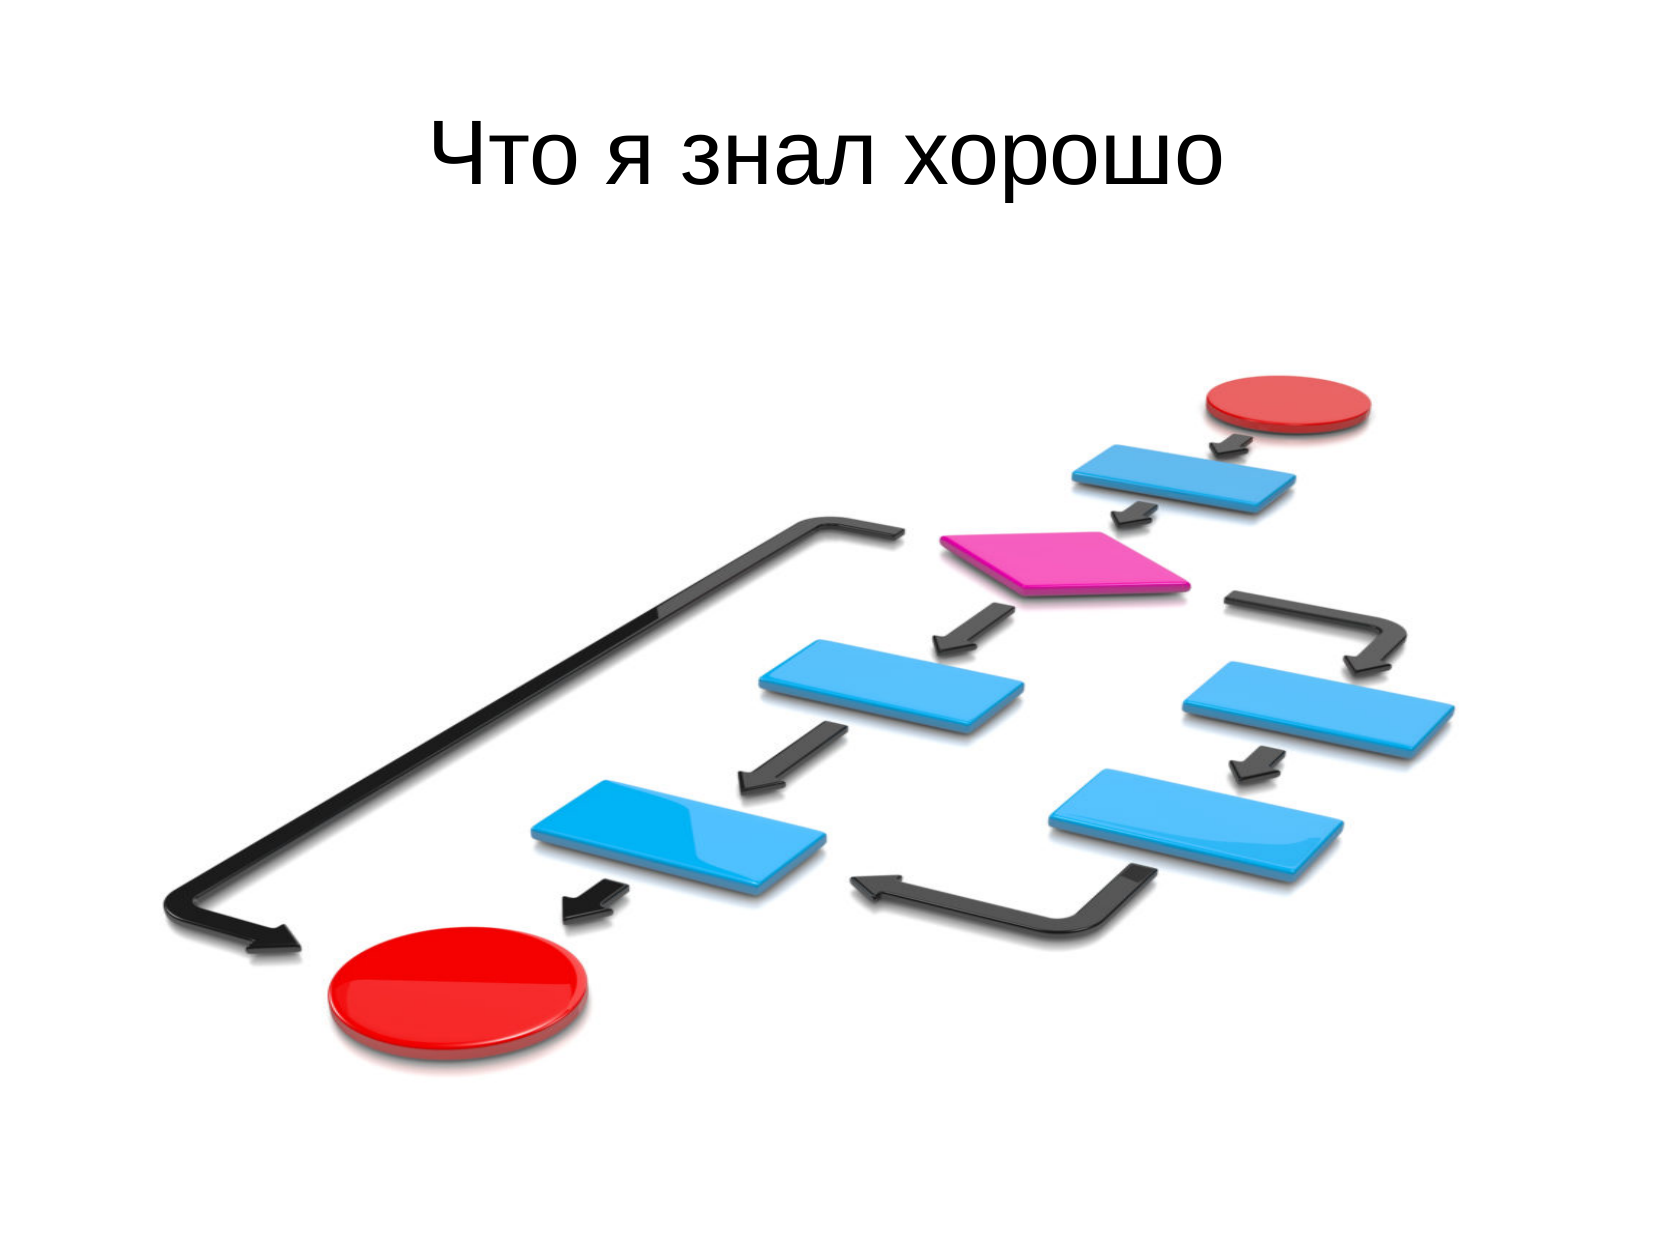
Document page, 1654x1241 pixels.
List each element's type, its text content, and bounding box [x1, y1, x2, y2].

title Что я знал хорошо [82, 49, 1571, 257]
picture [90, 295, 1575, 1182]
